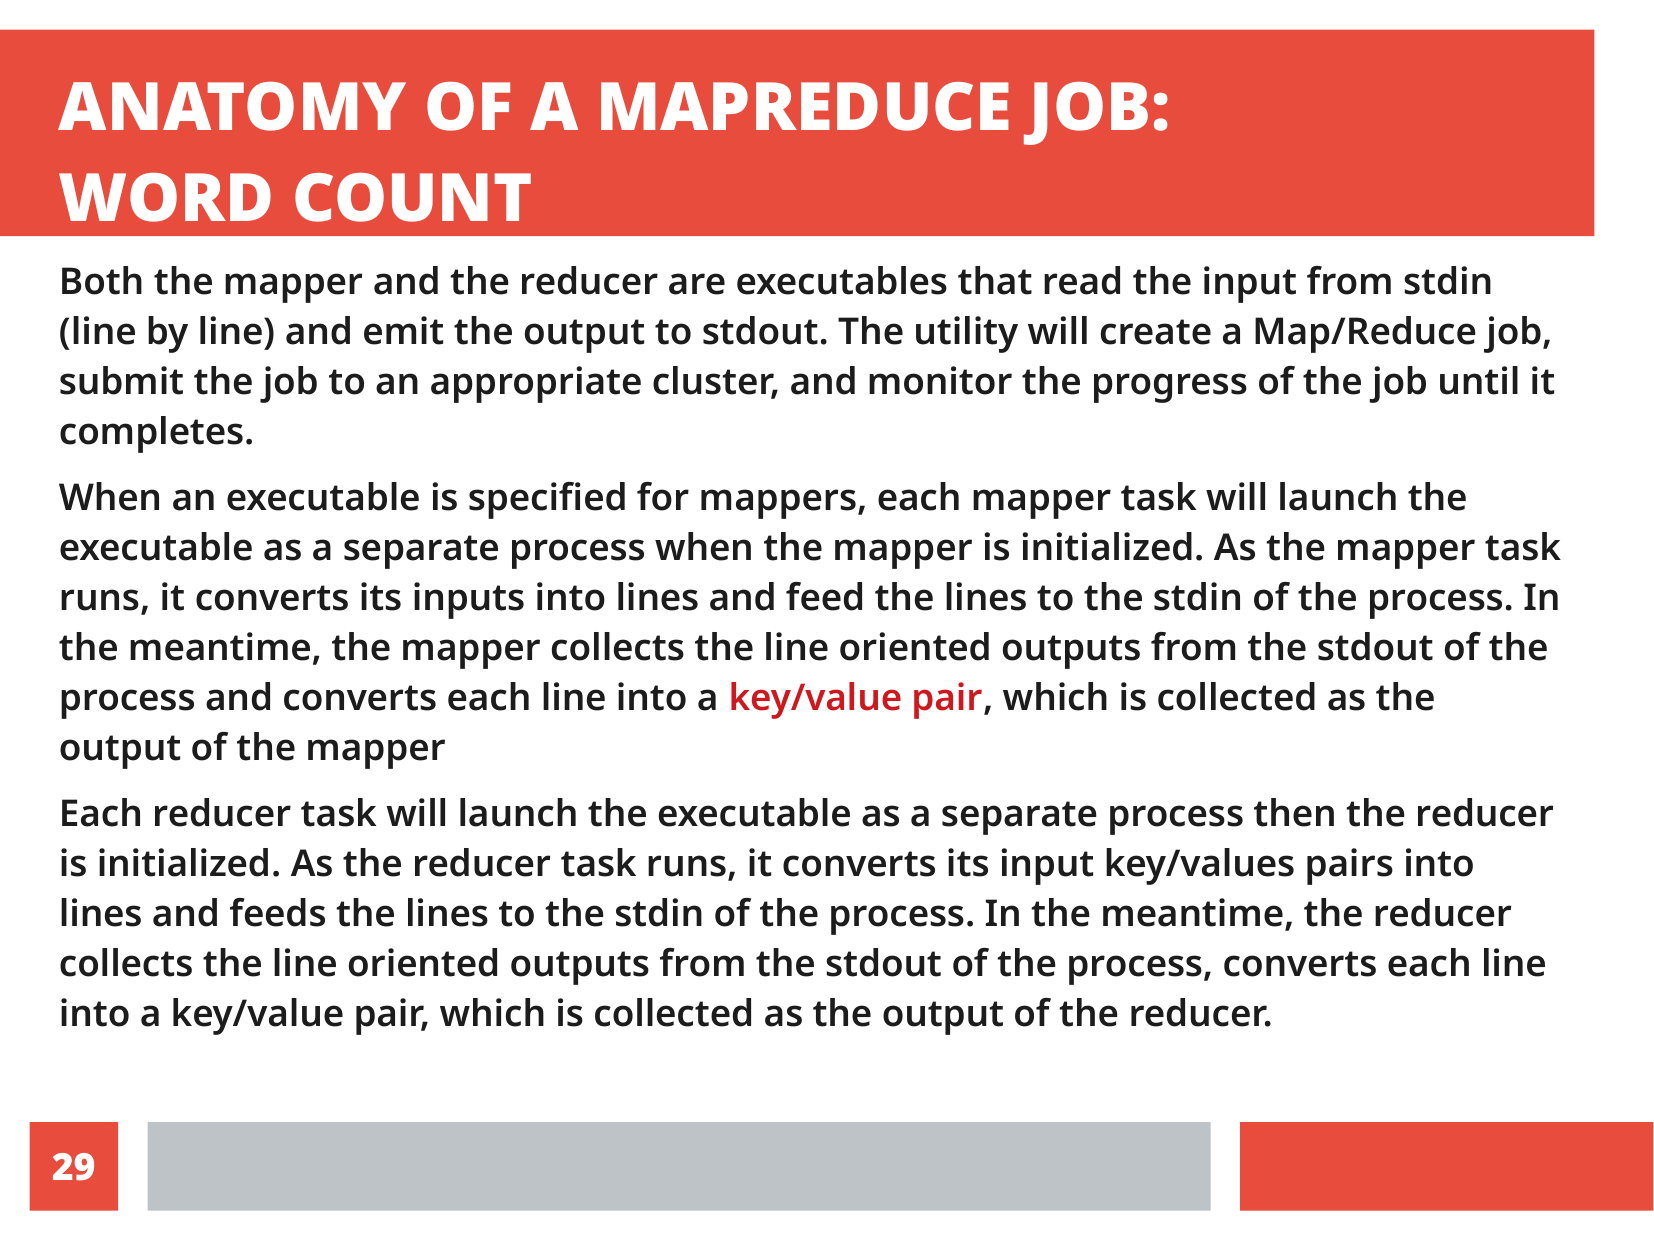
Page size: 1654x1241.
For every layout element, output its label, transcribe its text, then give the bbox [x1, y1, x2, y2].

title ANATOMY OF A MAPREDUCE JOB: WORD COUNT [59, 59, 1595, 207]
list Both the mapper and the reducer are executables that read the input from stdin (line by line) and emit the output to stdout. The utility will create a Map/Reduce job, submit the job to an appropriate cluster, and monitor the progress of the job until it completes. When an executable is specified for mappers, each mapper task will launch the executable as a separate process when the mapper is initialized. As the mapper task runs, it converts its inputs into lines and feed the lines to the stdin of the process. In the meantime, the mapper collects the line oriented outputs from the stdout of the process and converts each line into a key/value pair, which is collected as the output of the mapper Each reducer task will launch the executable as a separate process then the reducer is initialized. As the reducer task runs, it converts its input key/values pairs into lines and feeds the lines to the stdin of the process. In the meantime, the reducer collects the line oriented outputs from the stdout of the process, converts each line into a key/value pair, which is collected as the output of the reducer. [59, 255, 1565, 1093]
